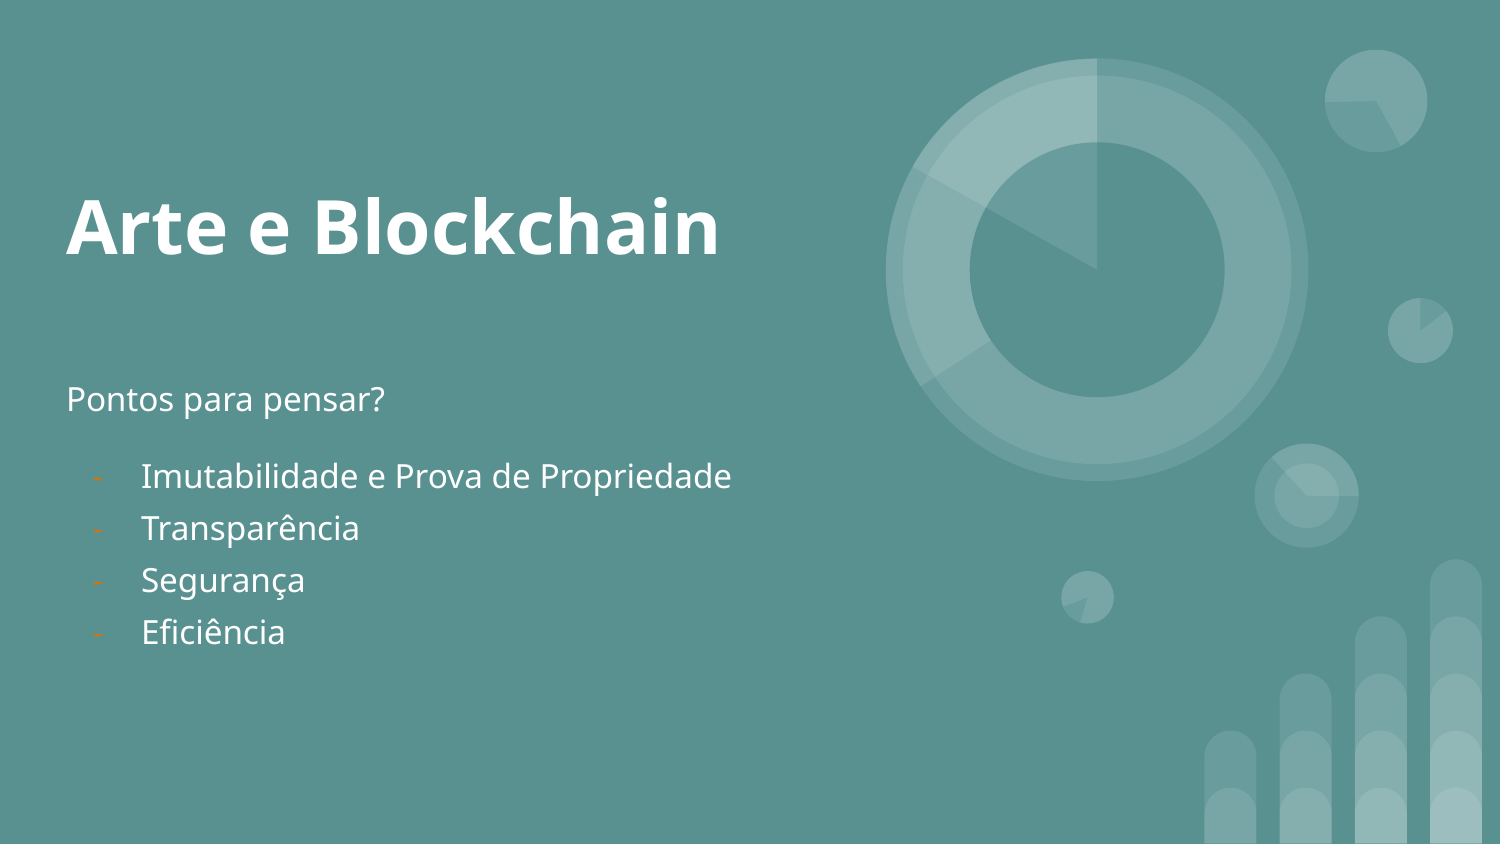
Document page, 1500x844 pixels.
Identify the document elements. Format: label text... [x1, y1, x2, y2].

title Arte e Blockchain [51, 122, 1449, 329]
subtitle Pontos para pensar? Imutabilidade e Prova de Propriedade Transparência Segurança Eficiência [51, 354, 1449, 799]
